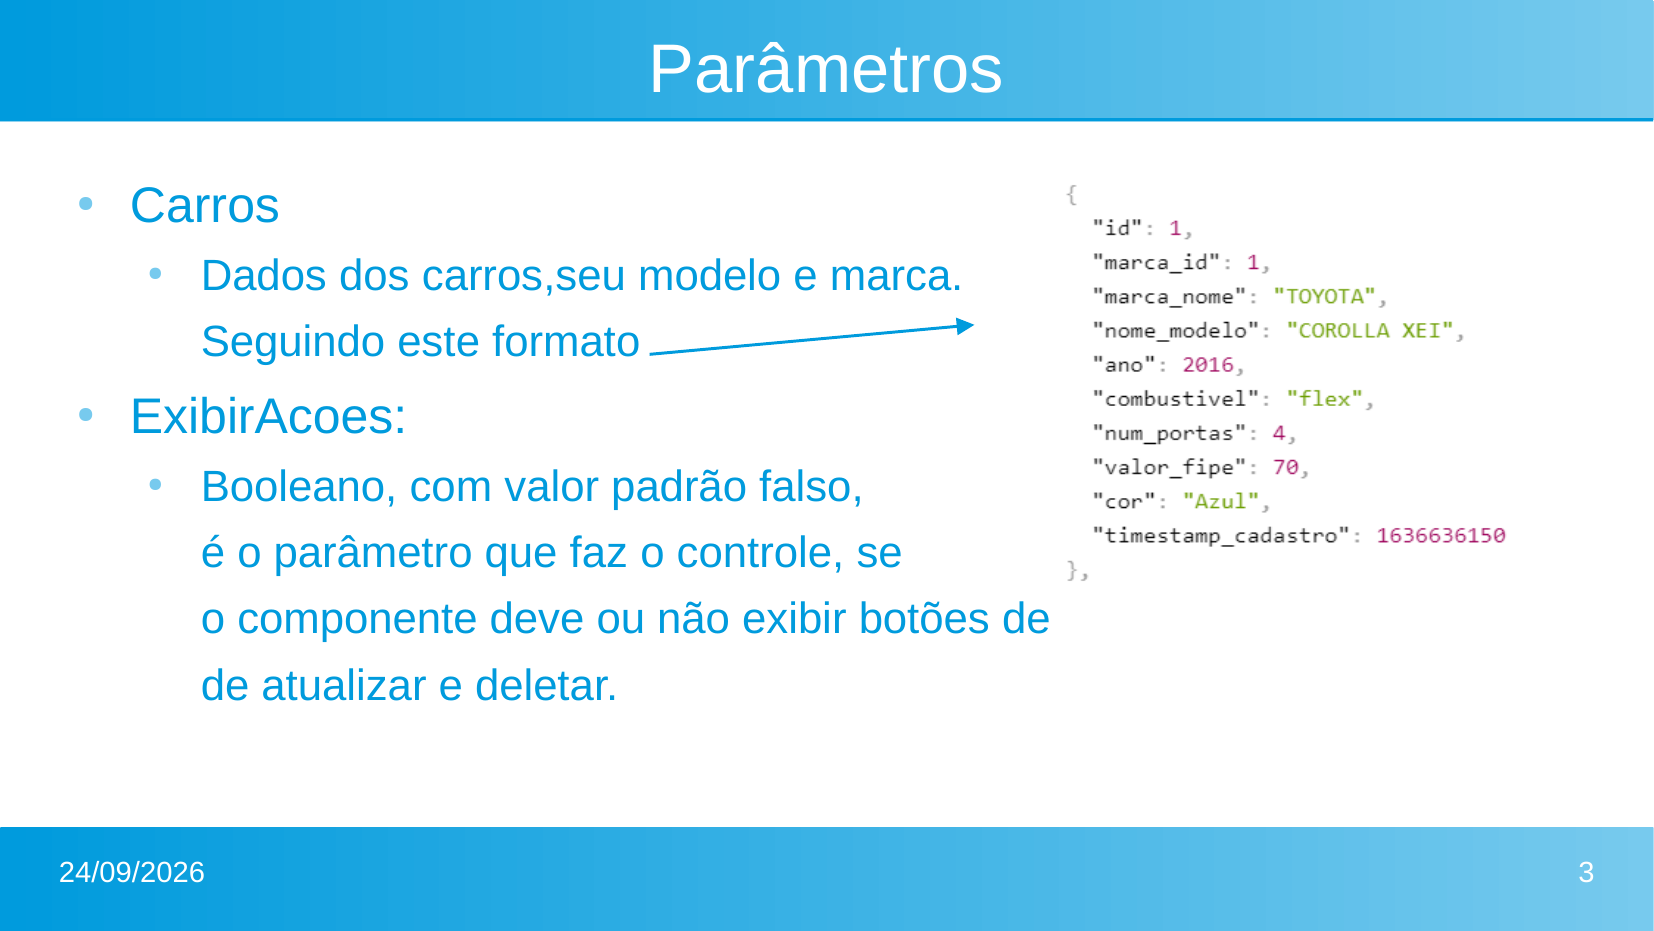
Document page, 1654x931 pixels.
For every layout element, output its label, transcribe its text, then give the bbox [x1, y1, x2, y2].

list Carros Dados dos carros,seu modelo e marca. Seguindo este formato ExibirAcoes: Booleano, com valor padrão falso, é o parâmetro que faz o controle, se o componente deve ou não exibir botões de de atualizar e deletar. [59, 177, 1595, 768]
picture [1062, 174, 1536, 591]
title Parâmetros [59, 29, 1595, 108]
